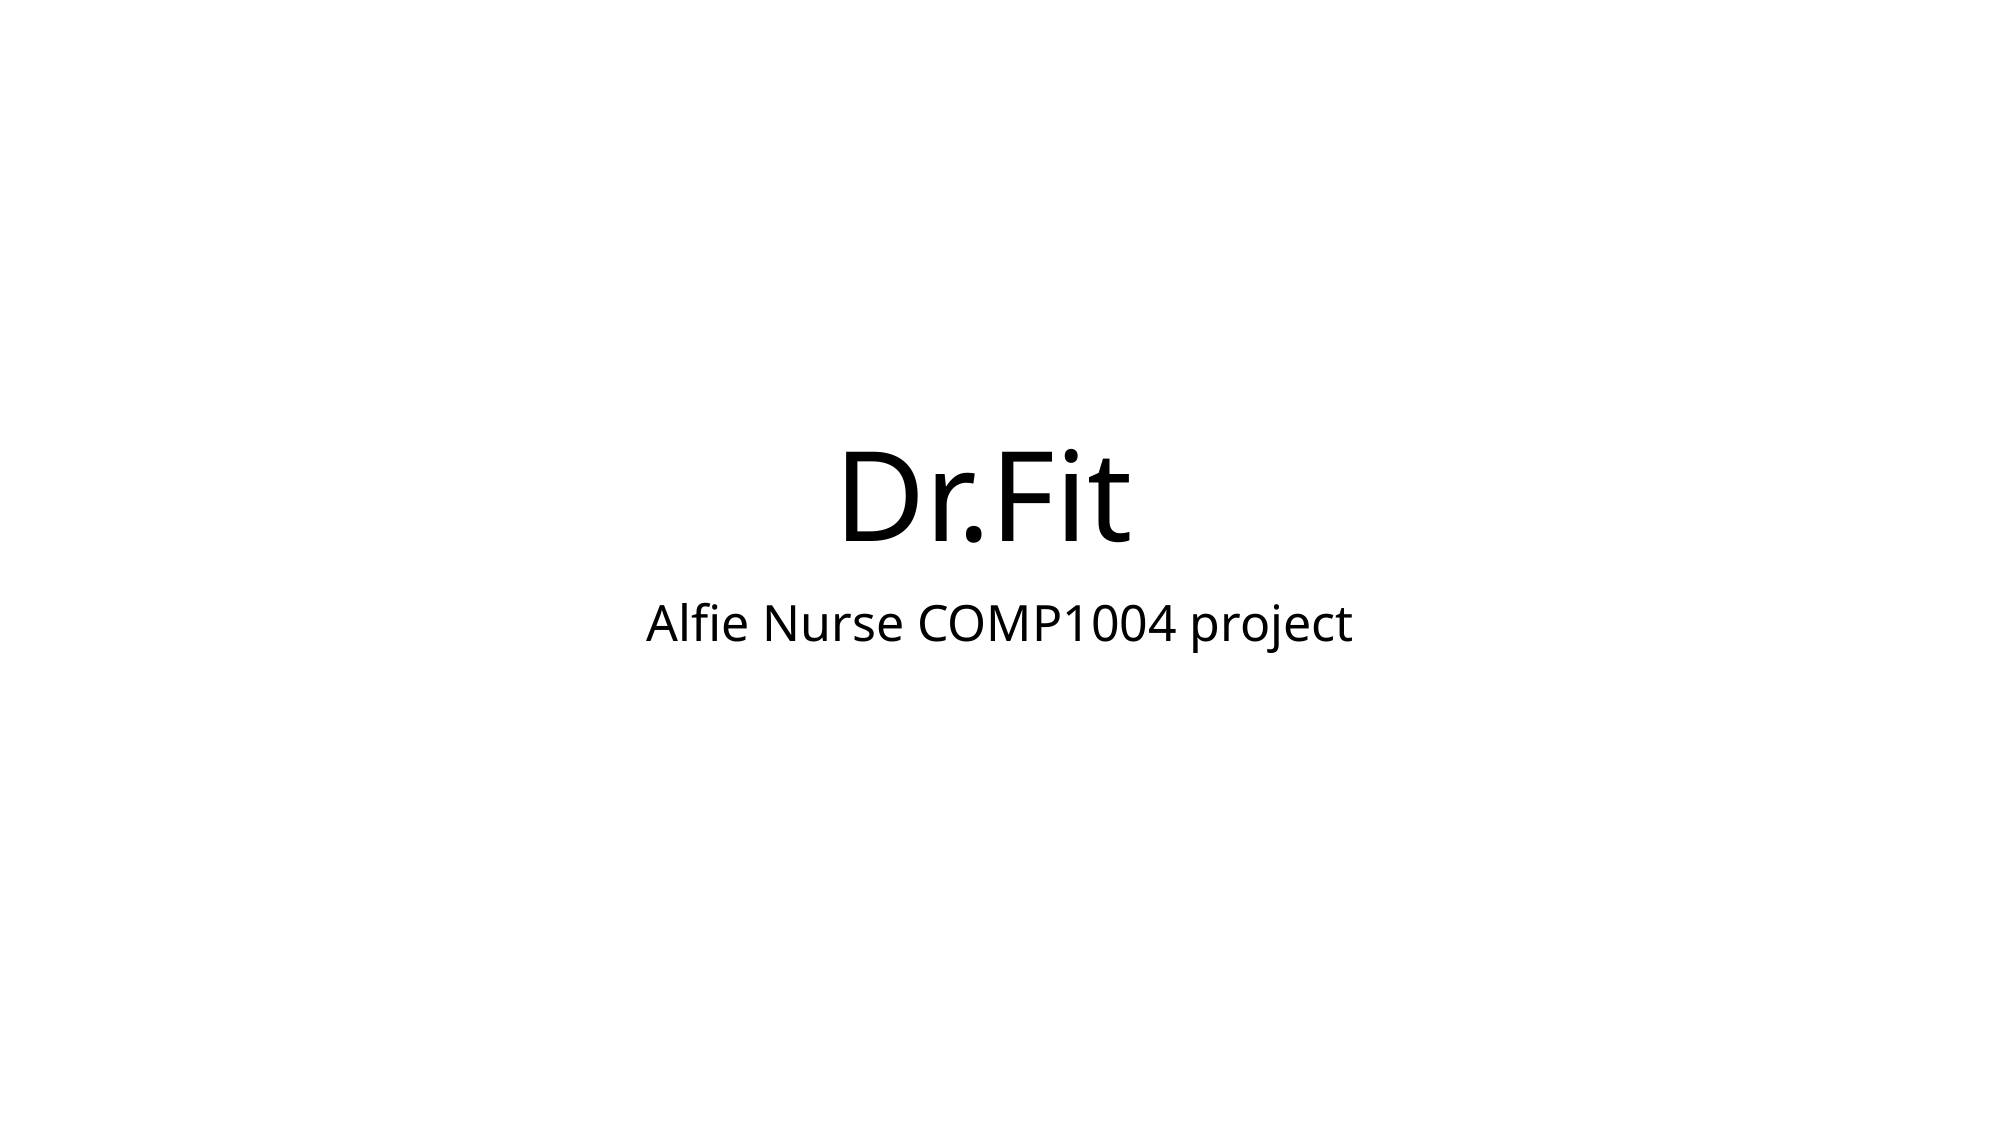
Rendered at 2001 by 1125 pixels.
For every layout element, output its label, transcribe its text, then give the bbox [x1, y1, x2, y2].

title Dr.Fit [249, 184, 1750, 576]
subtitle Alfie Nurse COMP1004 project [249, 590, 1750, 863]
